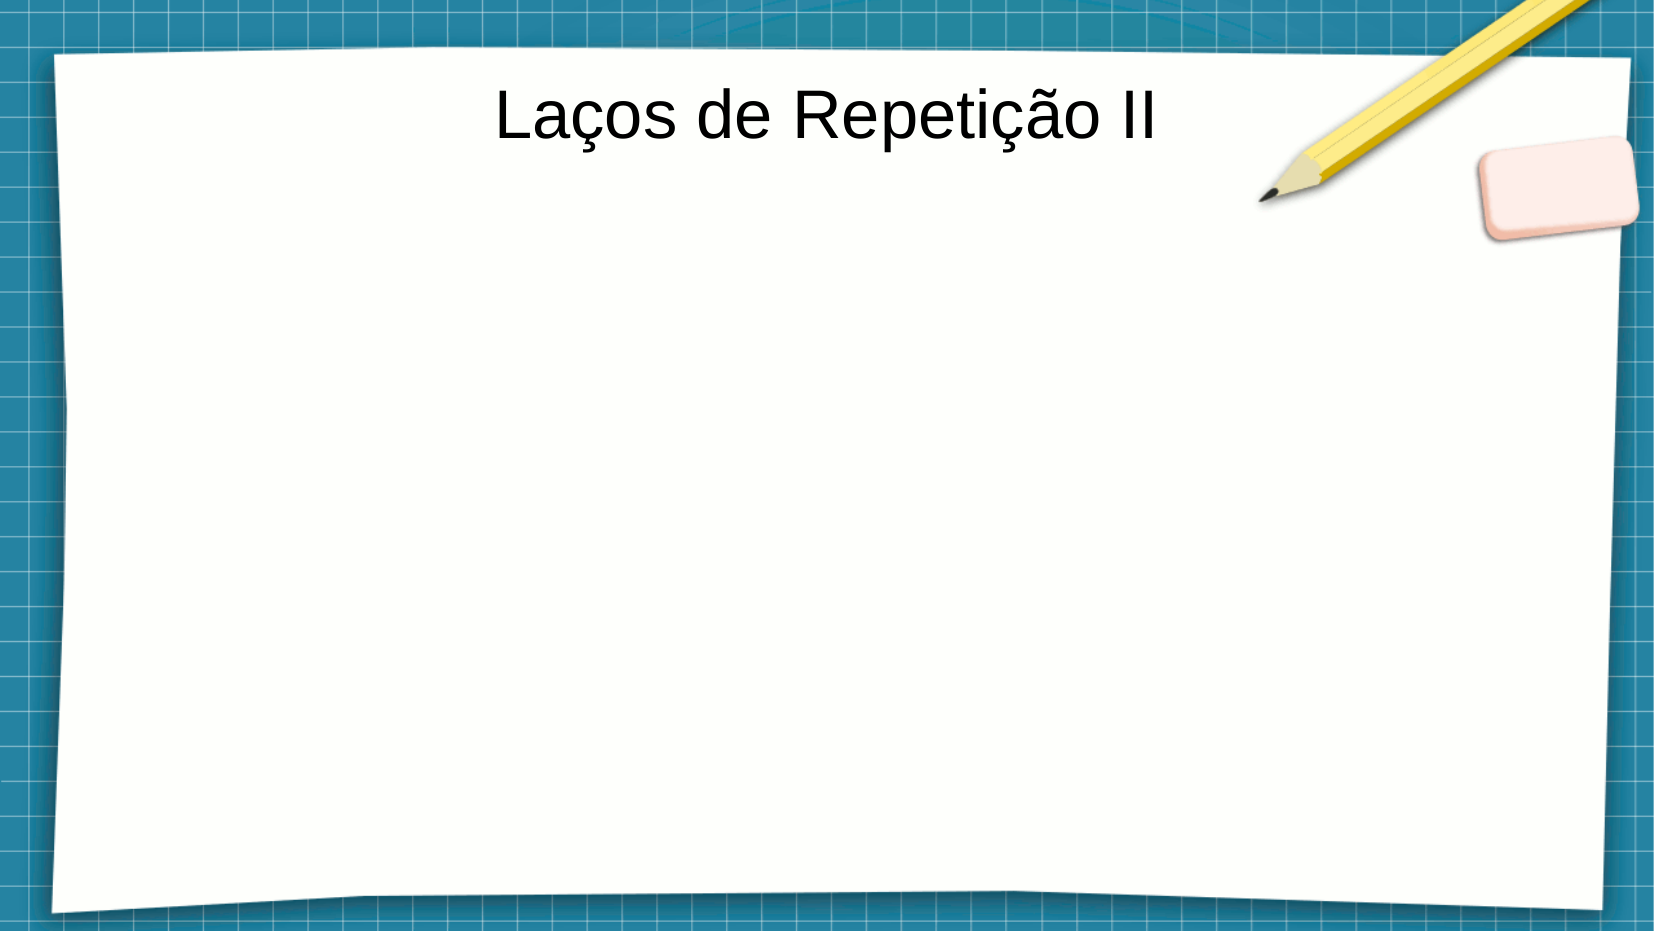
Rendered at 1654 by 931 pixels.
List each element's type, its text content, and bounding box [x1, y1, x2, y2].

title Laços de Repetição II [82, 37, 1571, 193]
picture [0, 0, 1654, 931]
